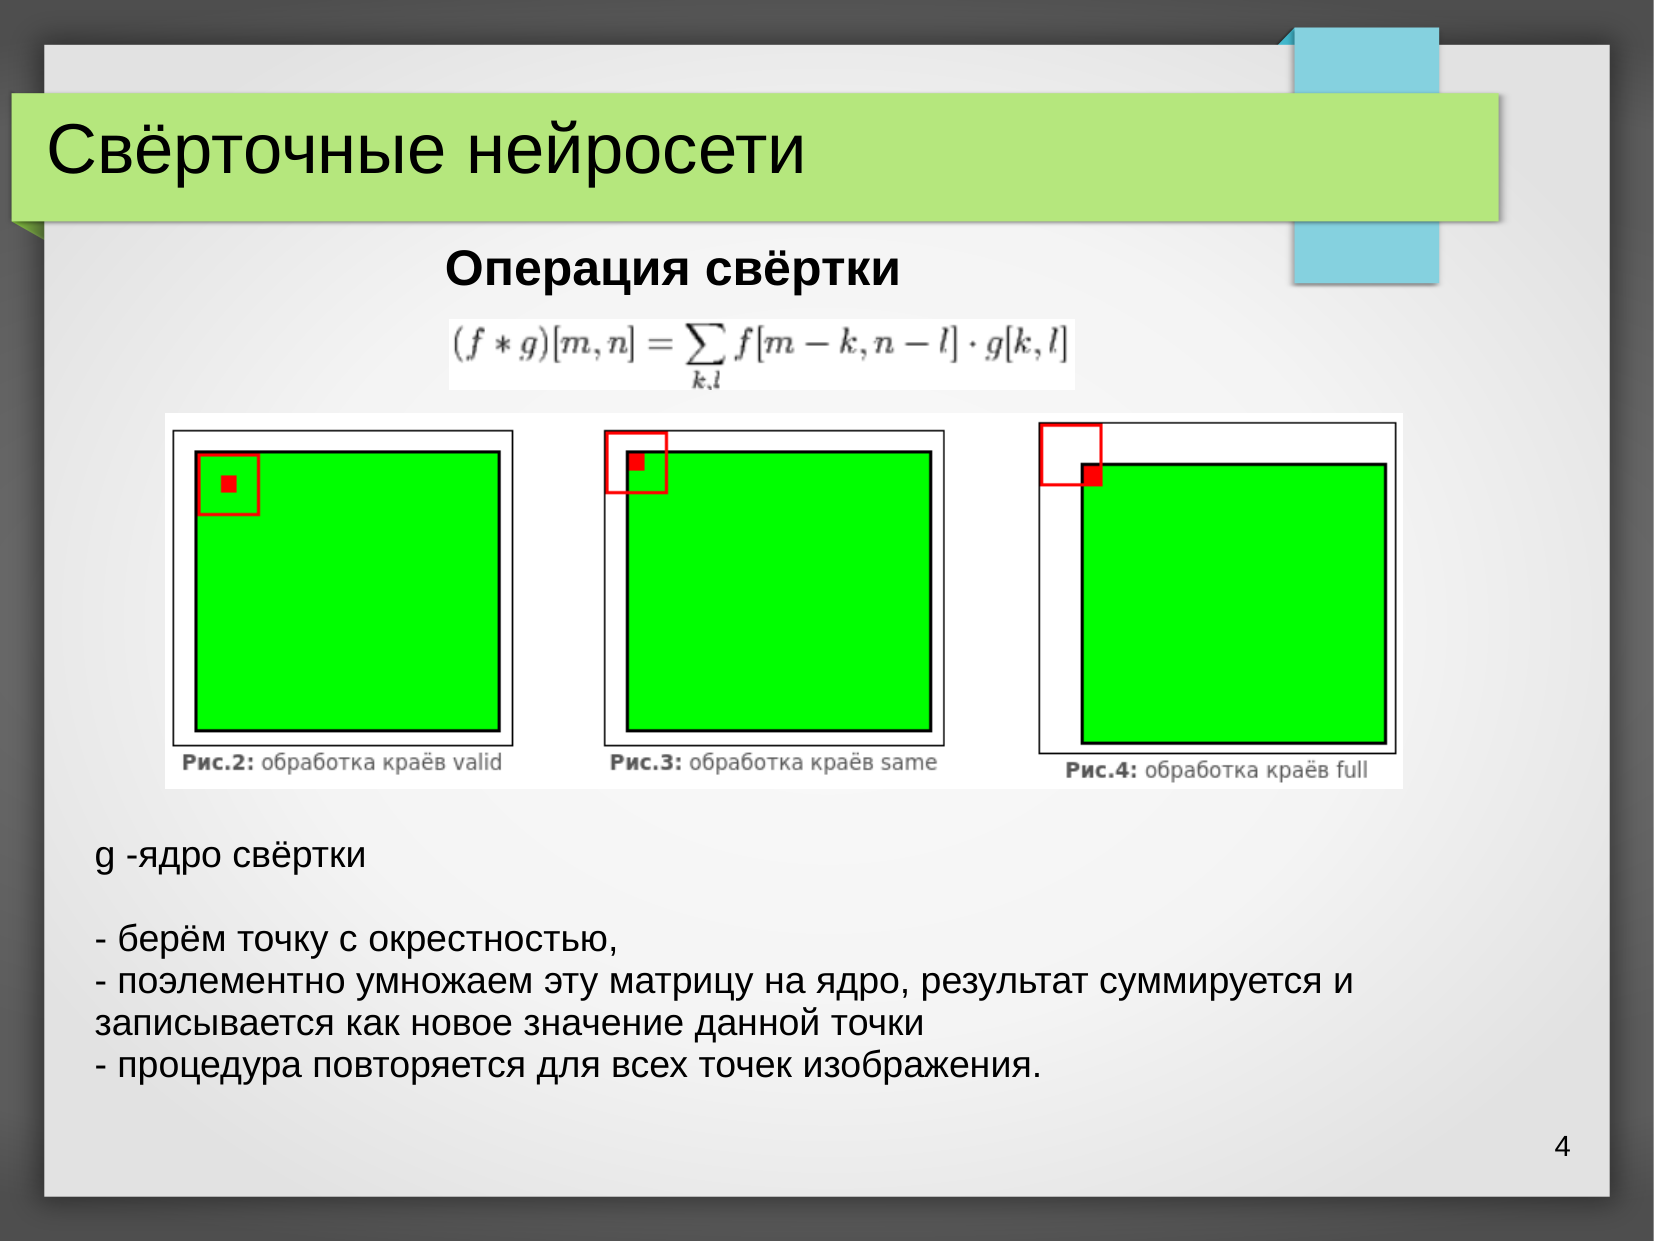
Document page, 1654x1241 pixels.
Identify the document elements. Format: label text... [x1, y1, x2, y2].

subtitle Операция свёртки [200, 236, 1146, 301]
picture [0, 0, 1654, 1241]
text_box g -ядро свёртки - берём точку с окрестностью, - поэлементно умножаем эту матрицу на ядро, результат суммируется и записывается как новое значение данной точки - процедура повторяется для всех точек изображения. [94, 811, 1583, 1150]
title Свёрточные нейросети [46, 109, 1499, 190]
